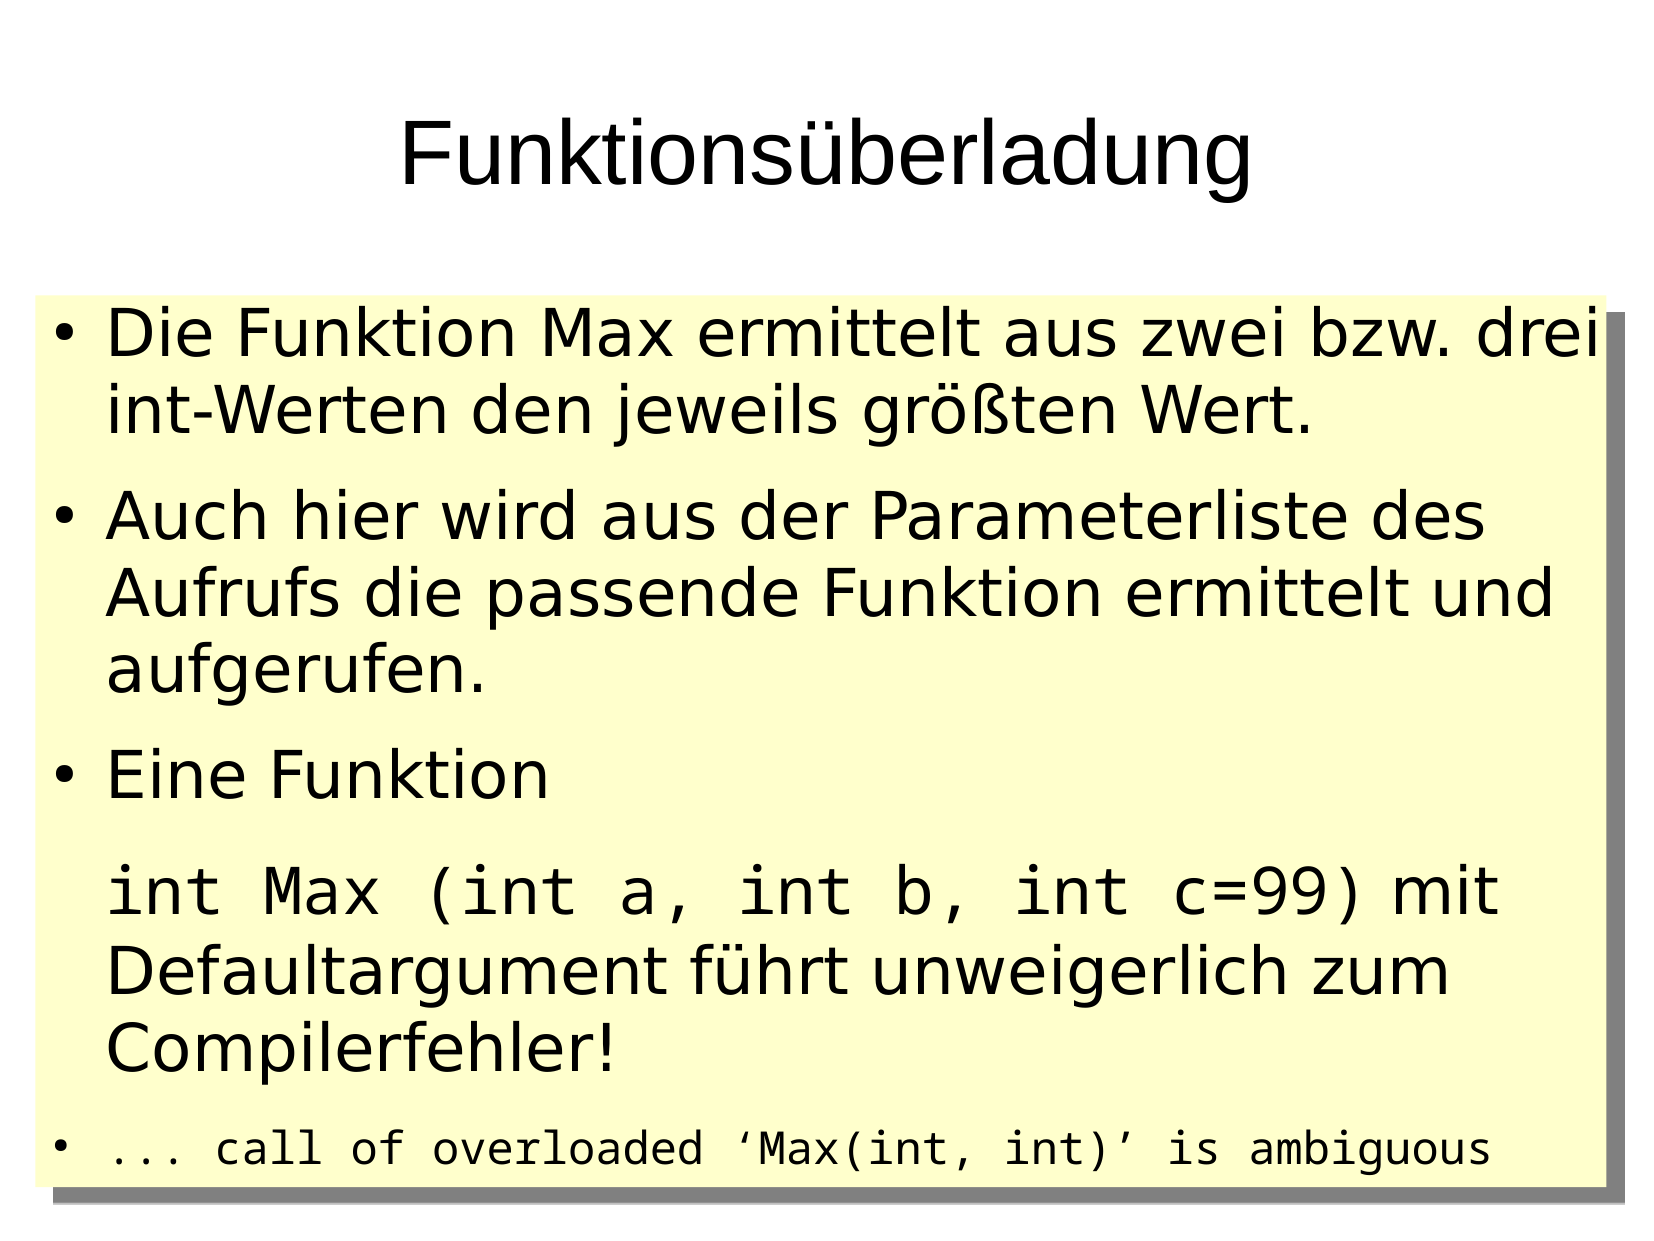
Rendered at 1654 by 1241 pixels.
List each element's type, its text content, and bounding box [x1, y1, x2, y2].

list Die Funktion Max ermittelt aus zwei bzw. drei int-Werten den jeweils größten Wert. Auch hier wird aus der Parameterliste des Aufrufs die passende Funktion ermittelt und aufgerufen. Eine Funktion int Max (int a, int b, int c=99) mit Defaultargument führt unweigerlich zum Compilerfehler! ... call of overloaded ‘Max(int, int)’ is ambiguous [35, 295, 1607, 1188]
title Funktionsüberladung [82, 49, 1571, 257]
